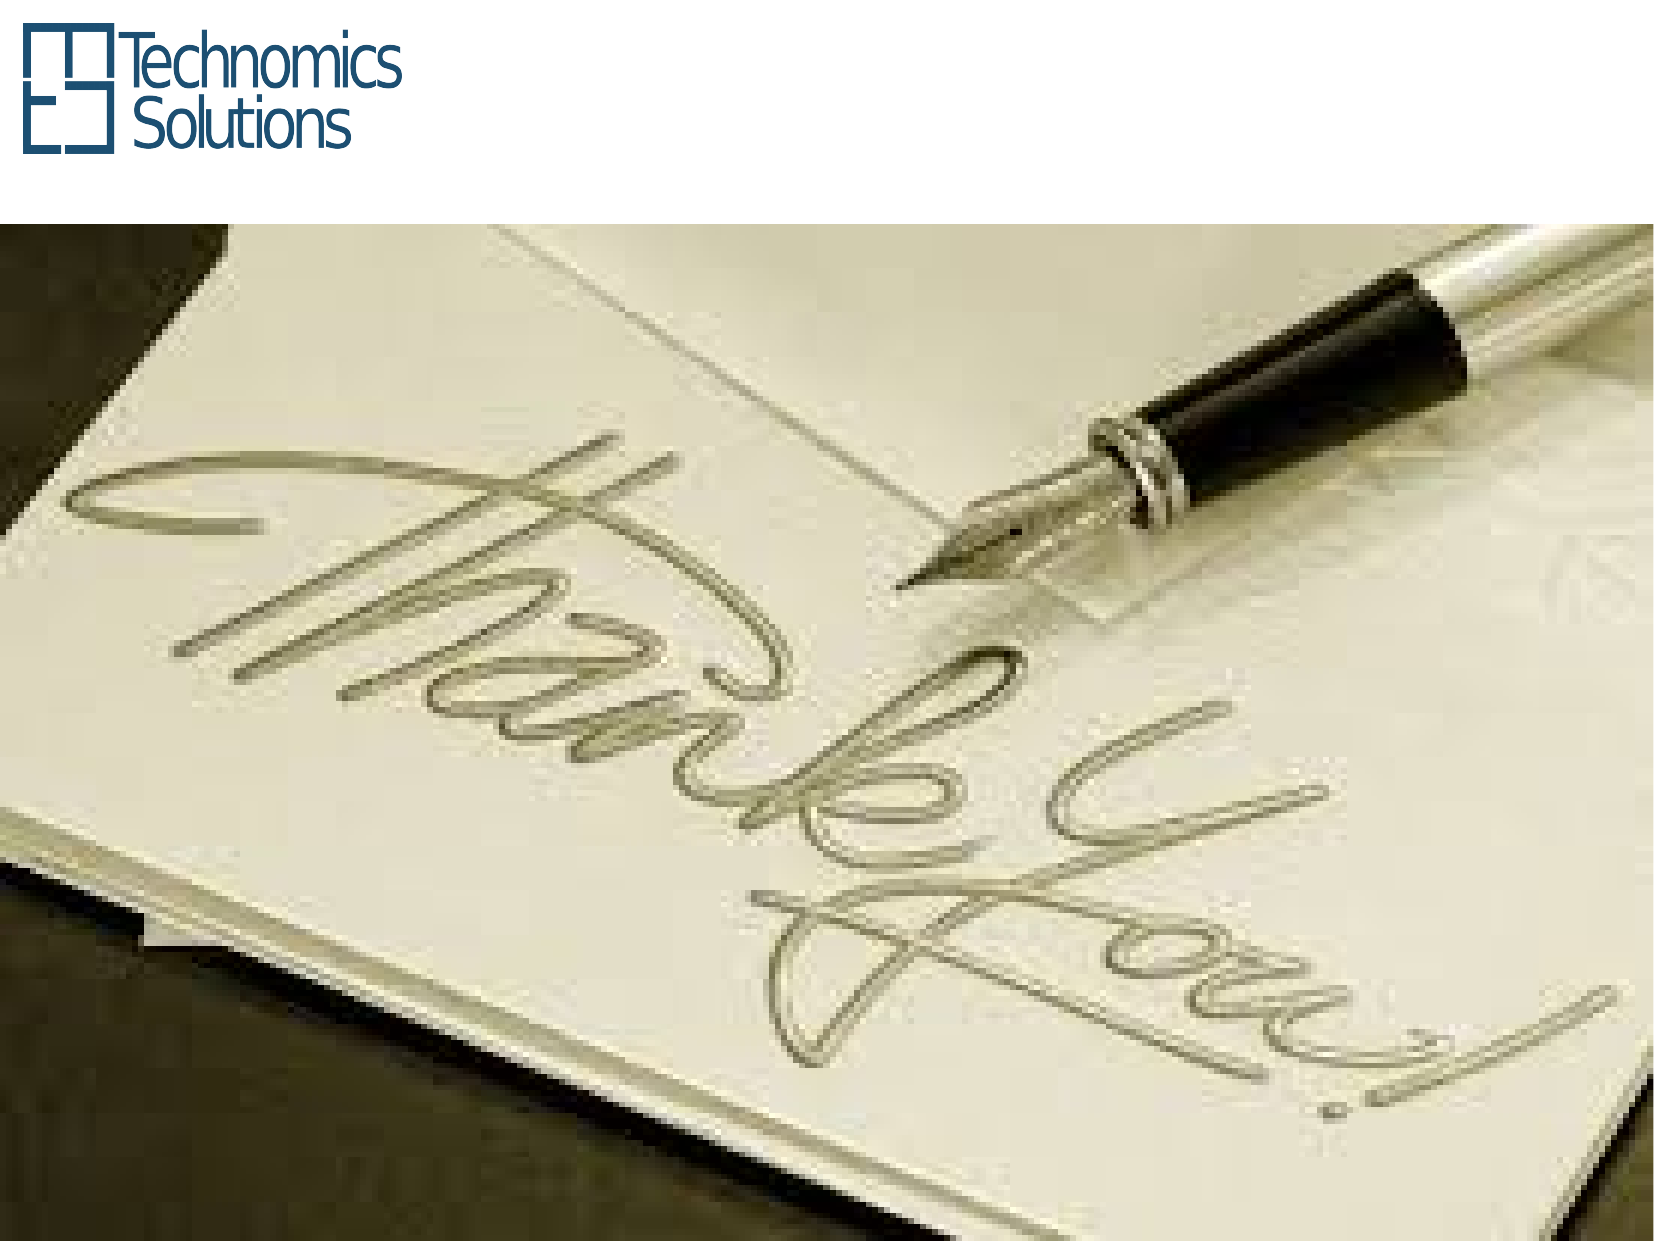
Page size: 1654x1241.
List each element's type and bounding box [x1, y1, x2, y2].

picture [0, 224, 1654, 1241]
picture [23, 23, 402, 154]
